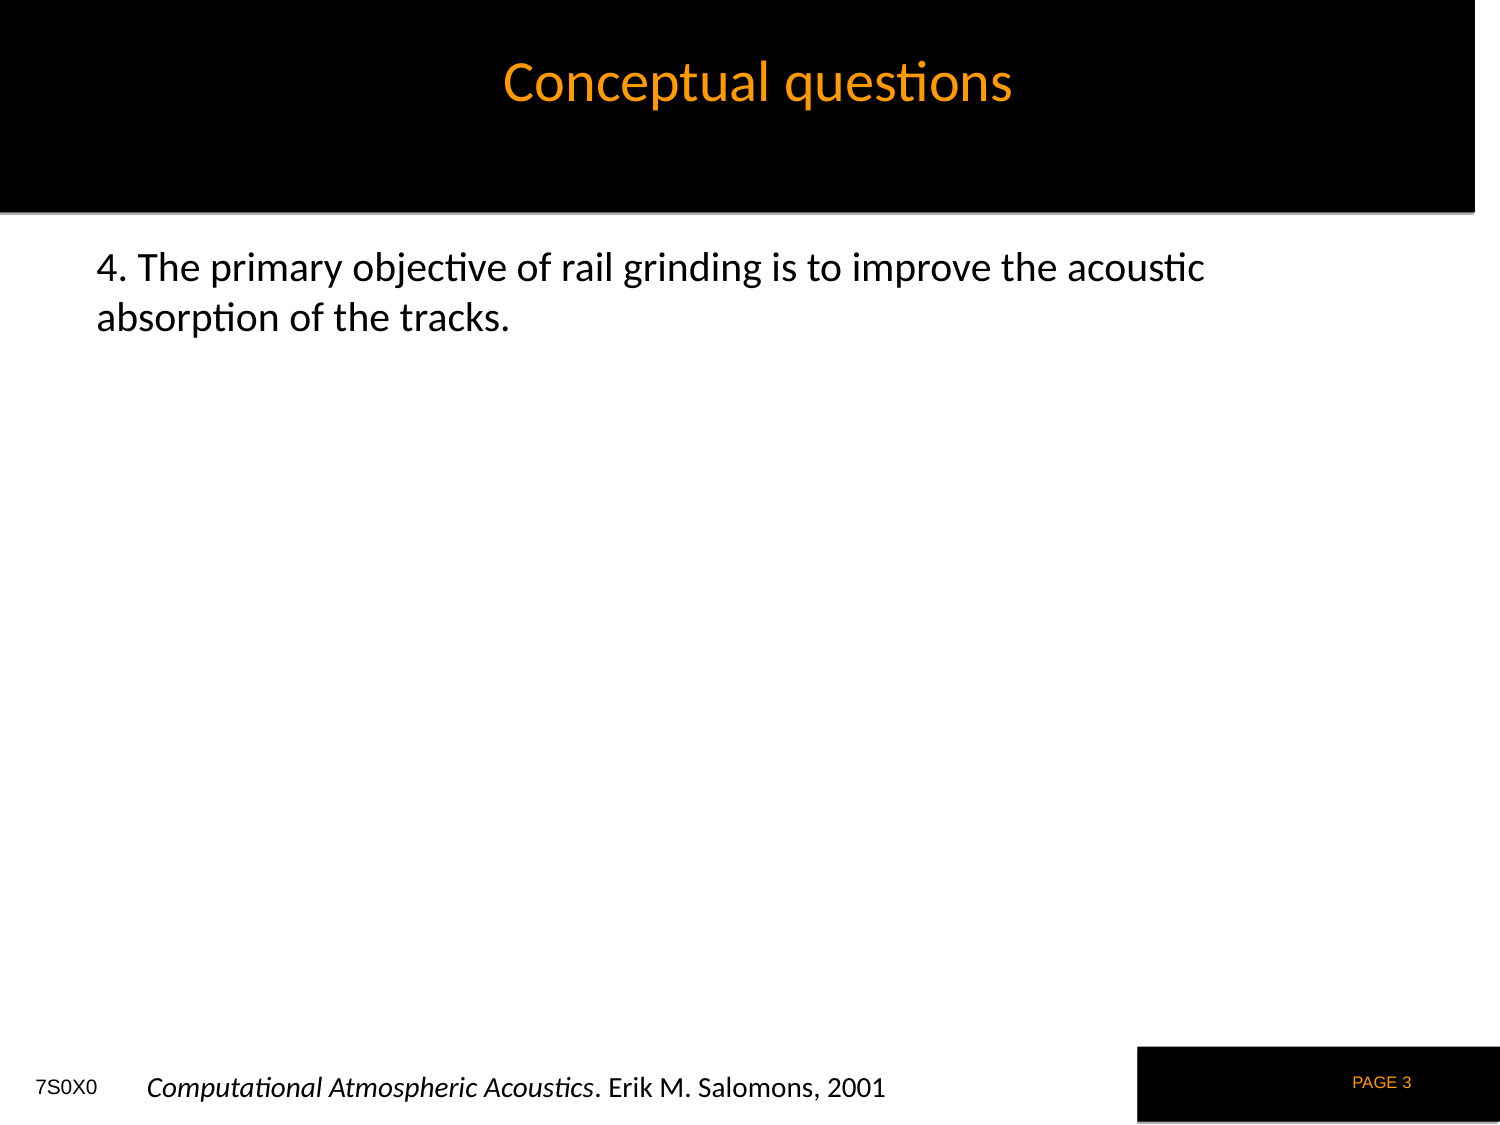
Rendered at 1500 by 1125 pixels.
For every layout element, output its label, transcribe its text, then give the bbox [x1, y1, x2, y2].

text_box [1137, 1046, 1500, 1122]
list 4. The primary objective of rail grinding is to improve the acoustic absorption of the tracks. [81, 232, 1394, 736]
title Conceptual questions [100, 35, 1417, 187]
text_box [0, 0, 1475, 213]
text_box 7S0X0 [35, 1070, 132, 1102]
text_box Computational Atmospheric Acoustics. Erik M. Salomons, 2001 [132, 1061, 1168, 1111]
text_box PAGE 3 [1352, 1066, 1453, 1098]
